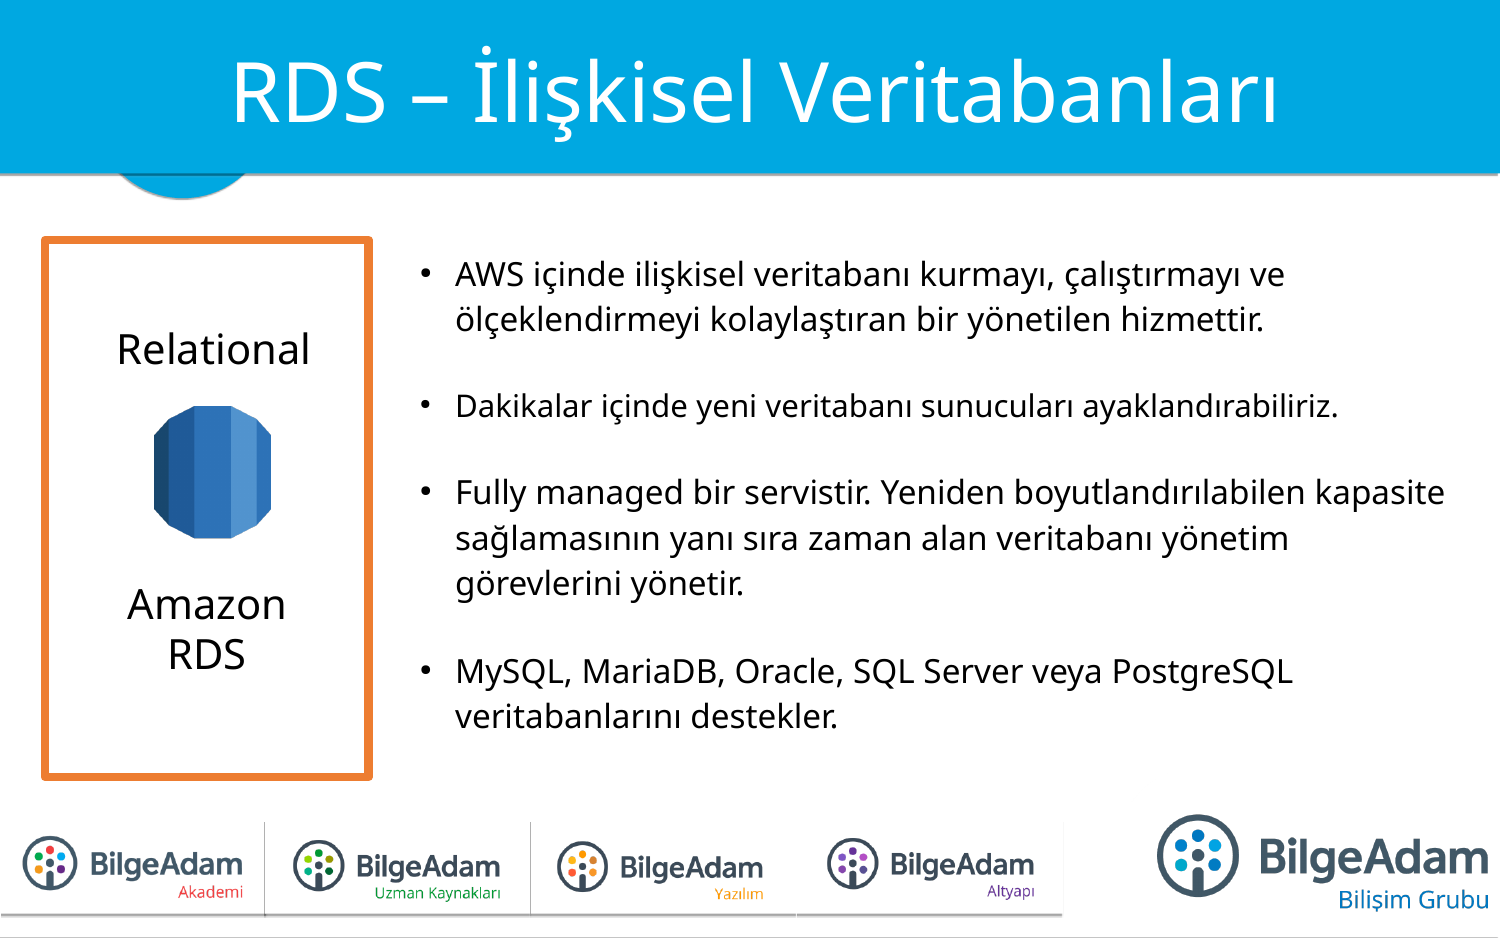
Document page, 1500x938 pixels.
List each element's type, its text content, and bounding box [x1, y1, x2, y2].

picture [547, 805, 772, 935]
text_box Amazon RDS [105, 570, 310, 670]
text_box Relational [232, 344, 245, 360]
text_box AWS içinde ilişkisel veritabanı kurmayı, çalıştırmayı ve ölçeklendirmeyi kolaylaştıran bir yönetilen hizmettir. Dakikalar içinde yeni veritabanı sunucuları ayaklandırabiliriz. Fully managed bir servistir. Yeniden boyutlandırılabilen kapasite sağlamasının yanı sıra zaman alan veritabanı yönetim görevlerini yönetir. MySQL, MariaDB, Oracle, SQL Server veya PostgreSQL veritabanlarını destekler. [405, 243, 1471, 698]
picture [1141, 803, 1500, 925]
picture [817, 803, 1043, 934]
picture [283, 805, 509, 936]
picture [154, 404, 271, 540]
title RDS – İlişkisel Veritabanları [88, 0, 1424, 198]
text_box Relational [98, 315, 330, 360]
picture [12, 830, 252, 903]
